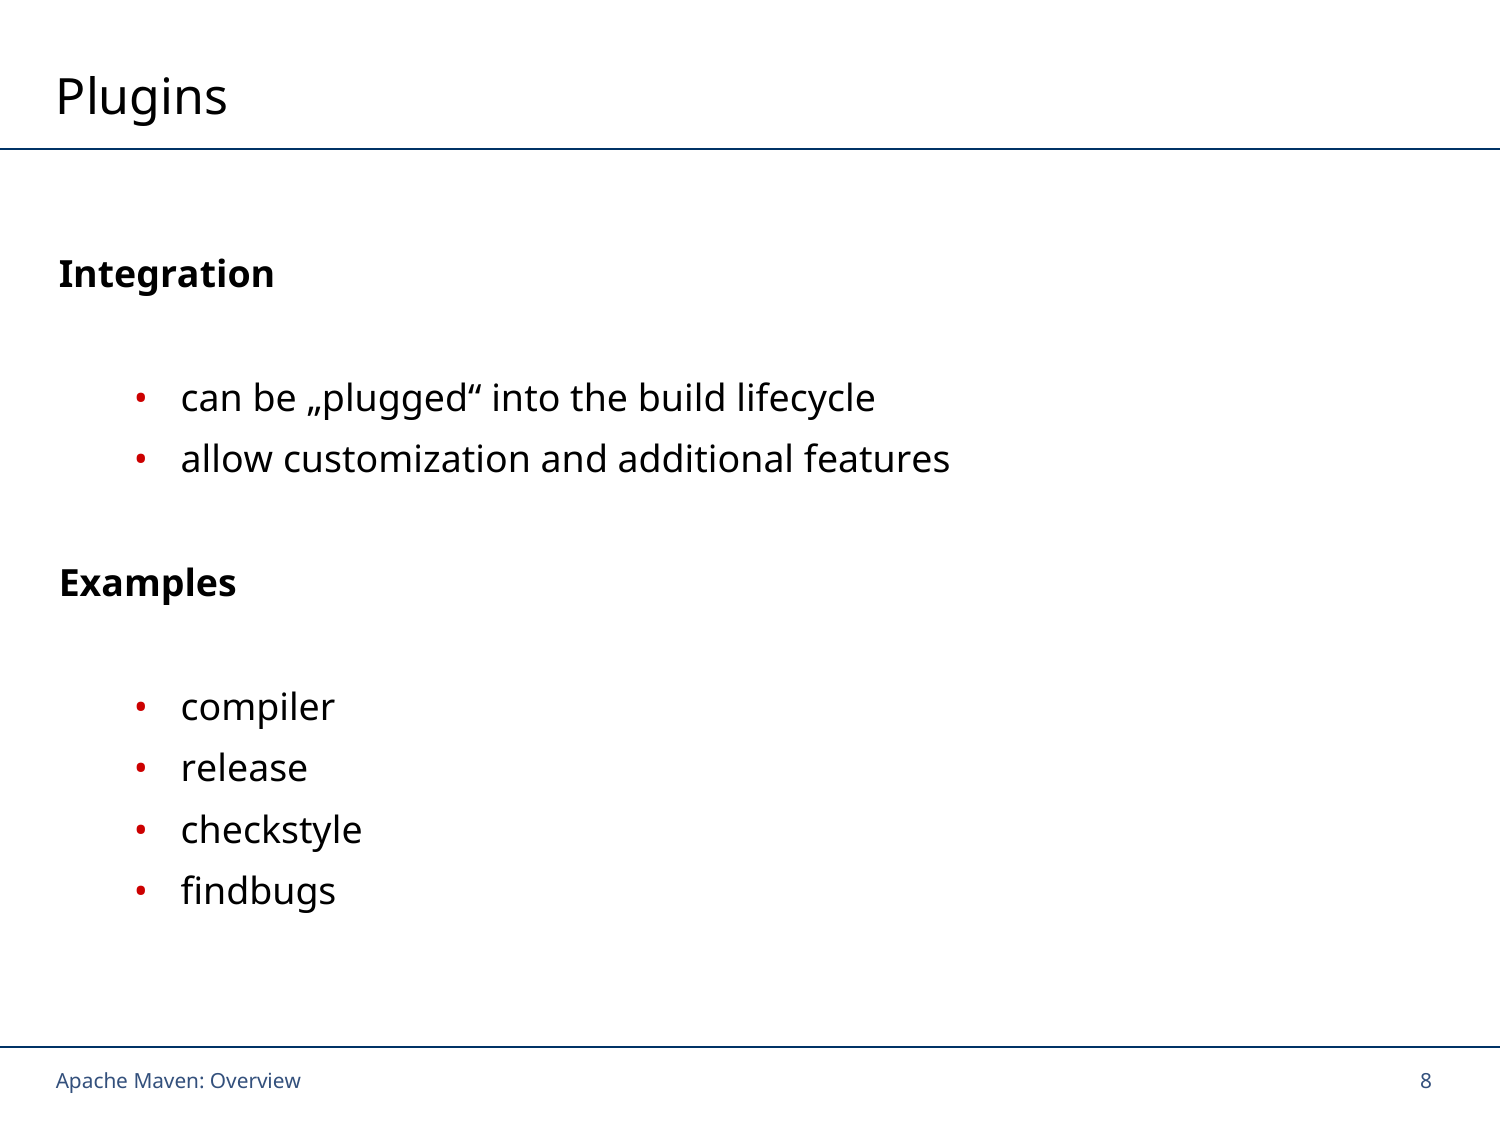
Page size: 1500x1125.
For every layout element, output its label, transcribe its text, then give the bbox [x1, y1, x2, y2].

list Integration can be „plugged“ into the build lifecycle allow customization and additional features Examples compiler release checkstyle findbugs [44, 177, 1450, 1040]
title Plugins [41, 0, 1016, 138]
